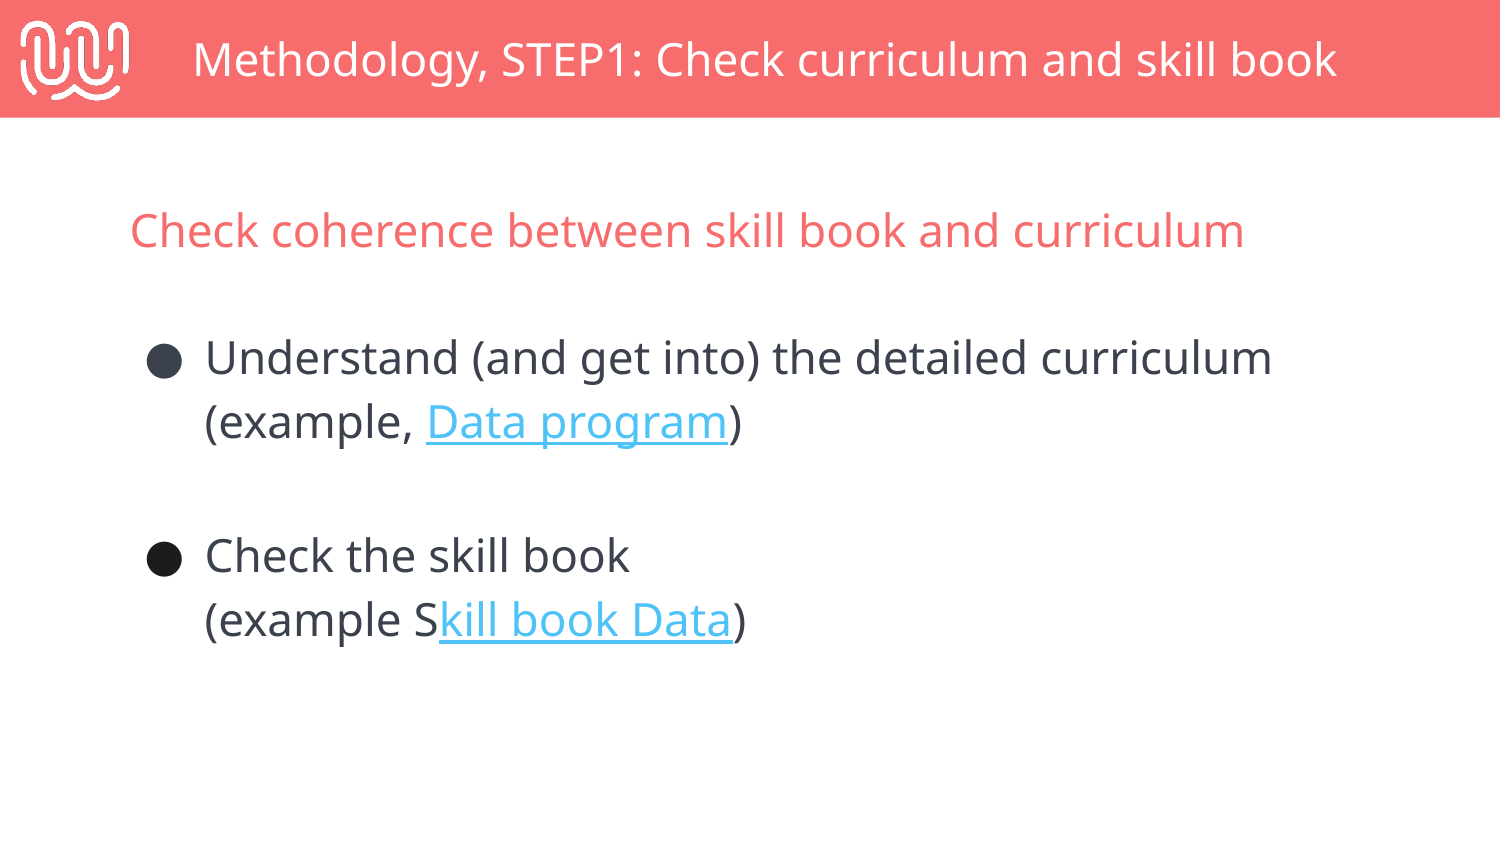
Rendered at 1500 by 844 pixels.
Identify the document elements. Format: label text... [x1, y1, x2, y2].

title Methodology, STEP1: Check curriculum and skill book [192, 0, 1445, 118]
list Check coherence between skill book and curriculum Understand (and get into) the detailed curriculum (example, Data program) Check the skill book (example Skill book Data) [129, 151, 1371, 573]
picture [20, 20, 134, 101]
